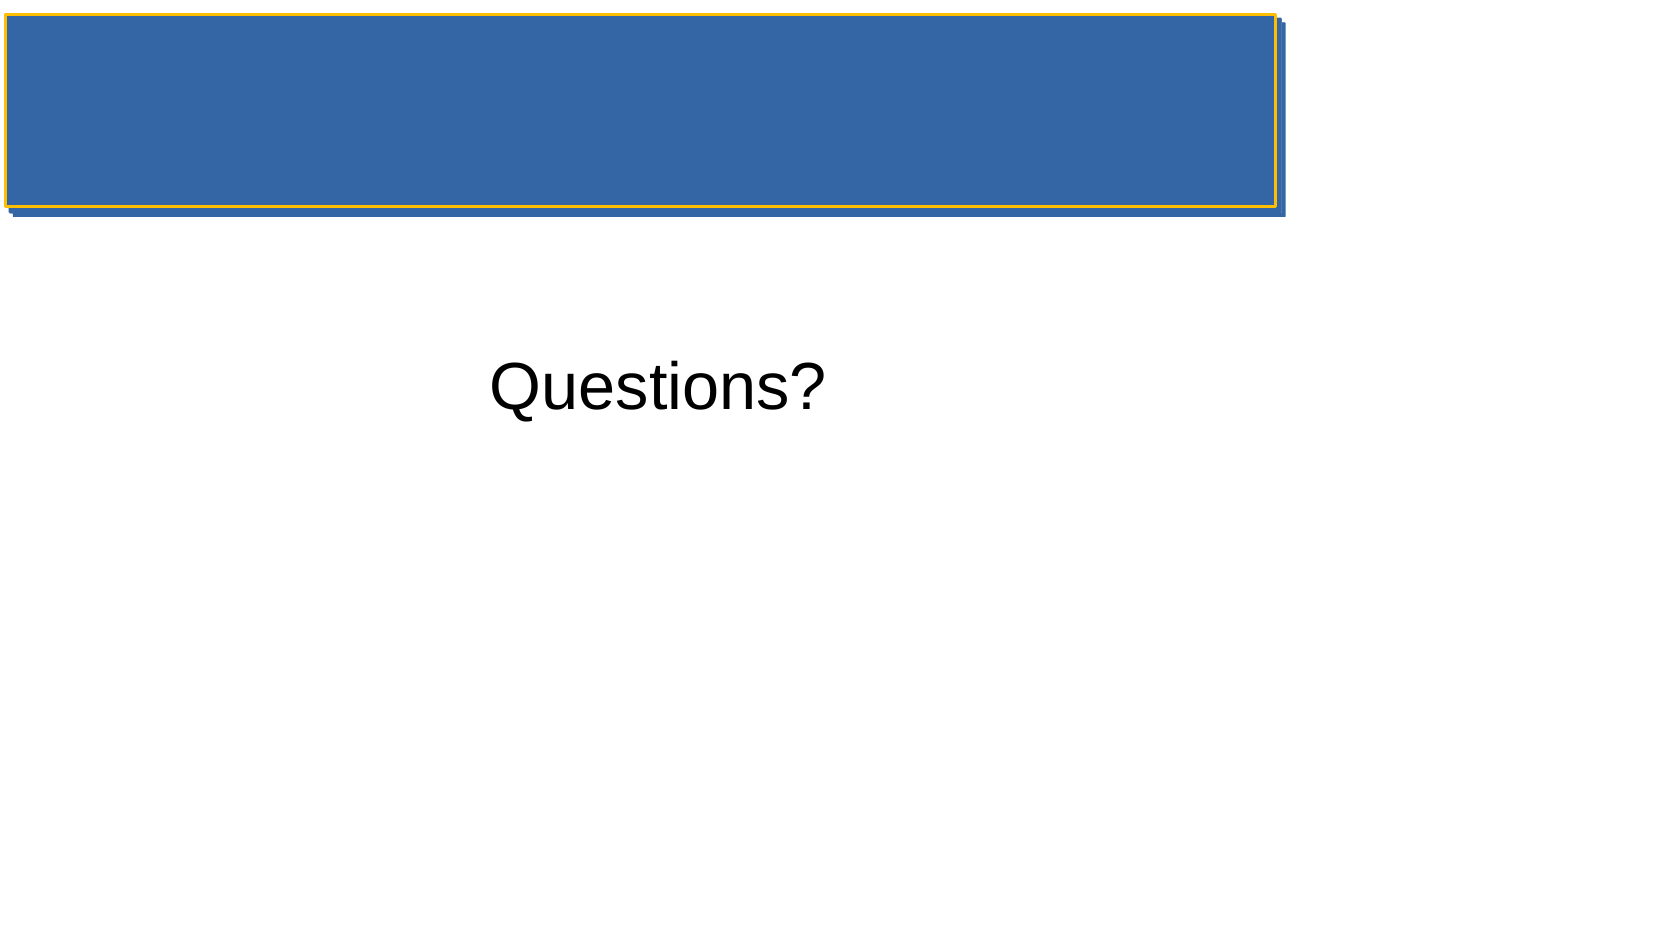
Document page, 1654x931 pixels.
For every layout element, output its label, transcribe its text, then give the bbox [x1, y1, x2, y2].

subtitle Questions? [82, 44, 1235, 729]
